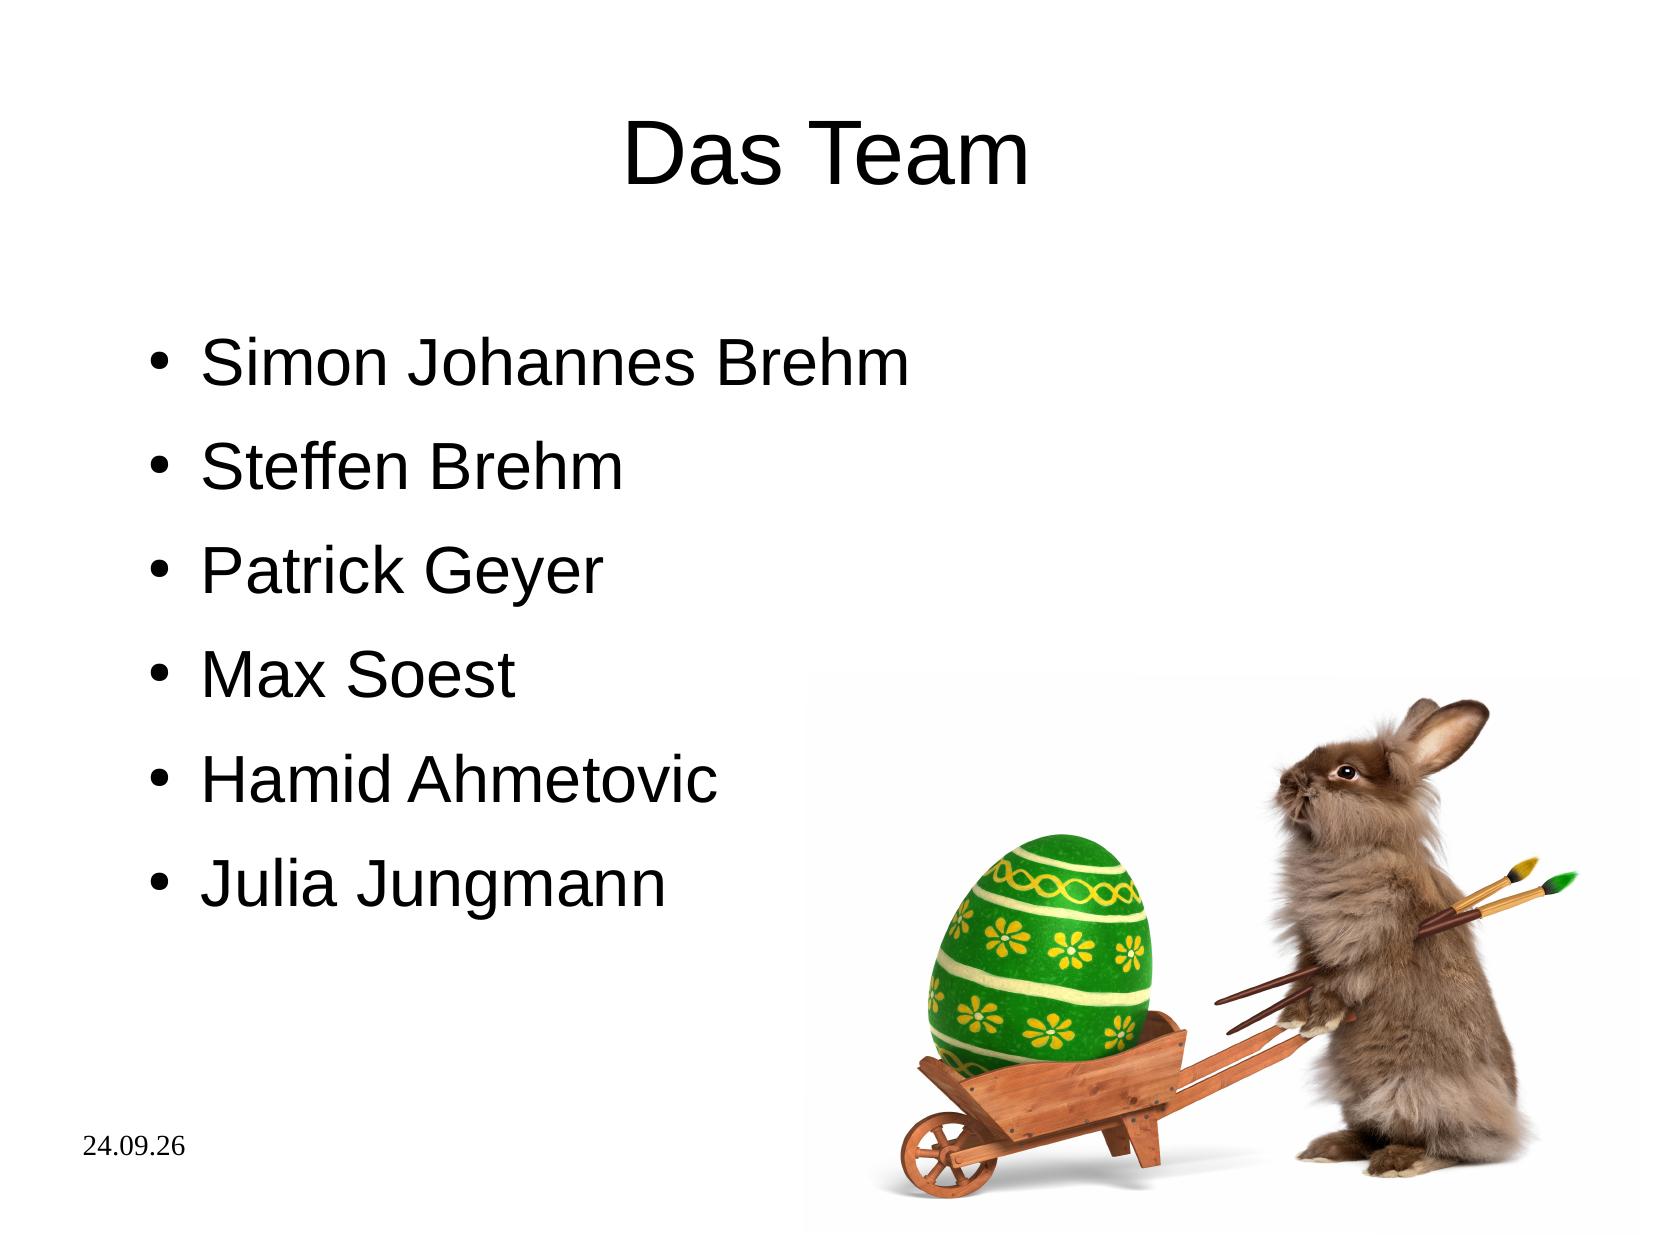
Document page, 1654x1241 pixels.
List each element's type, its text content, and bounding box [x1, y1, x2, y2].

list Simon Johannes Brehm Steffen Brehm Patrick Geyer Max Soest Hamid Ahmetovic Julia Jungmann [129, 324, 1489, 975]
title Das Team [82, 49, 1571, 257]
picture [805, 678, 1641, 1235]
